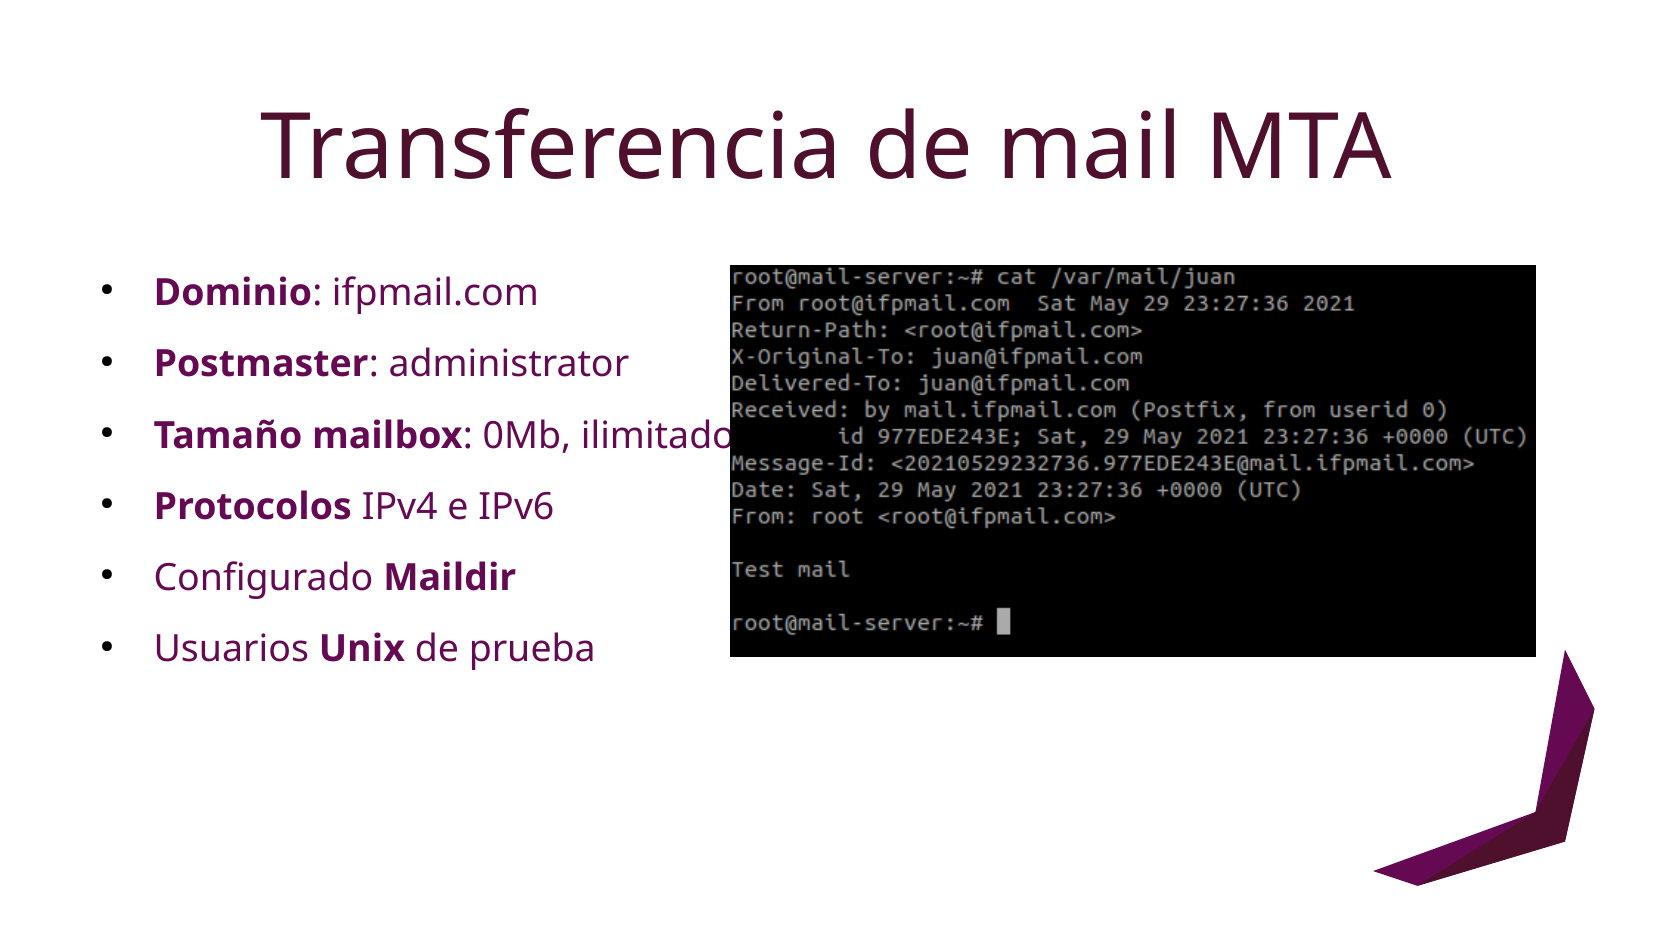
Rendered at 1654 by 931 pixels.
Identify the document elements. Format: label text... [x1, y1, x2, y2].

title Transferencia de mail MTA [82, 48, 1571, 237]
picture [730, 265, 1536, 657]
text_box [1373, 649, 1595, 886]
list Dominio: ifpmail.com Postmaster: administrator Tamaño mailbox: 0Mb, ilimitado Protocolos IPv4 e IPv6 Configurado Maildir Usuarios Unix de prueba [82, 265, 806, 886]
